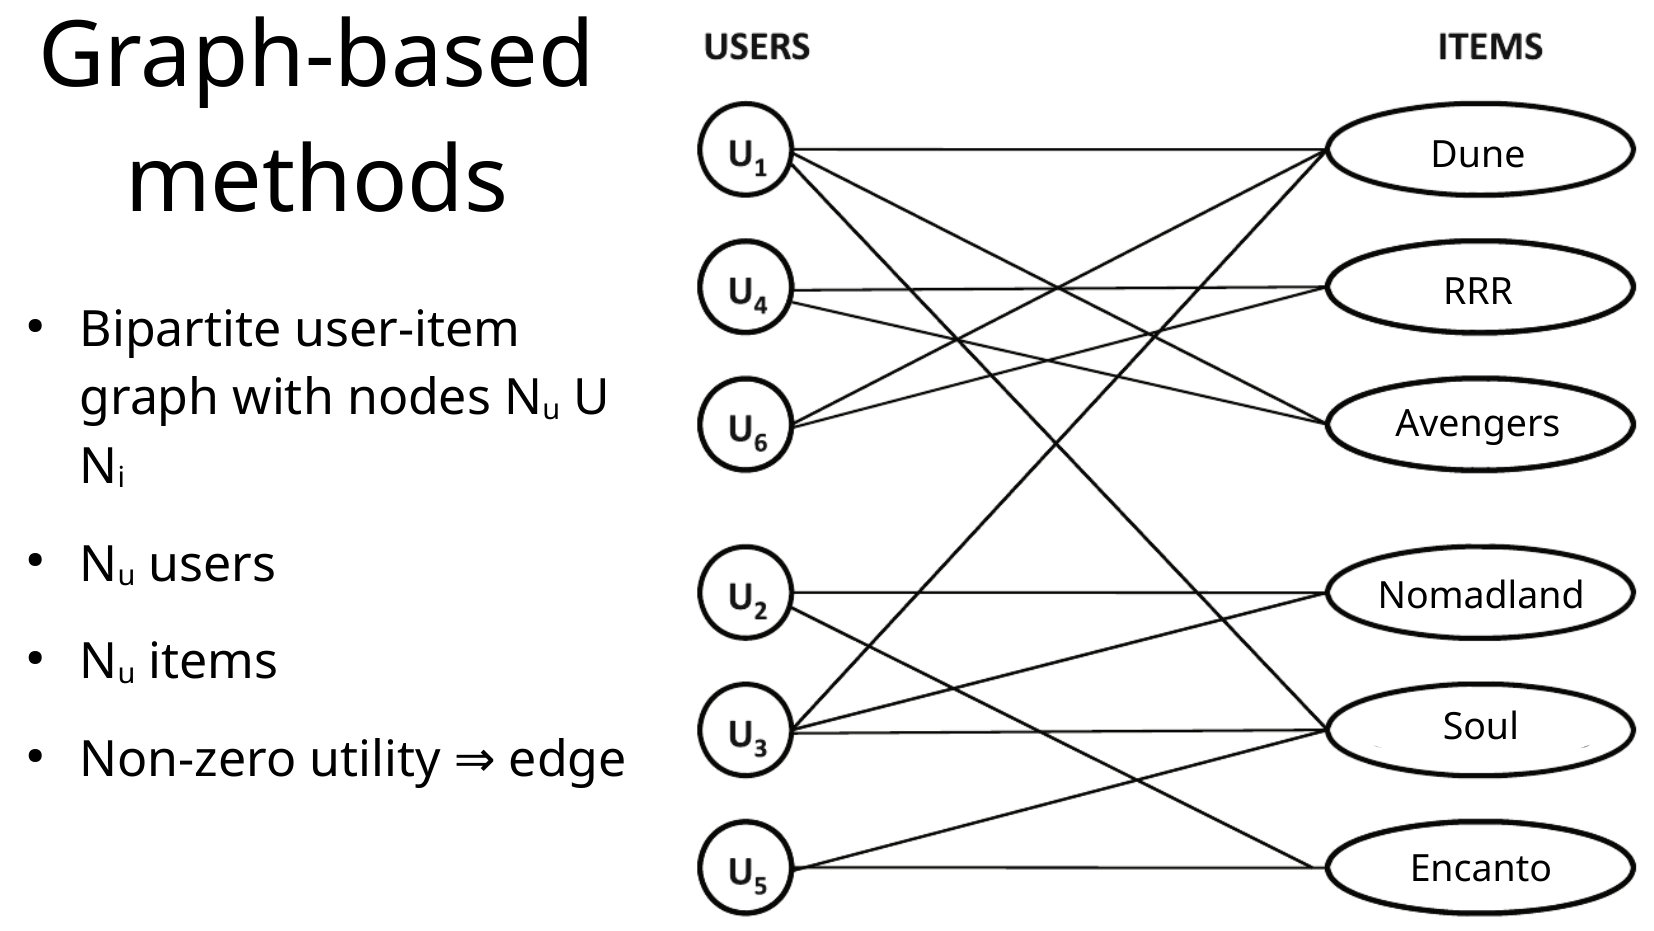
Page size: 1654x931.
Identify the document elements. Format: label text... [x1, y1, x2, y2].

text_box RRR [1344, 256, 1612, 324]
title Graph-based methods [0, 0, 634, 243]
text_box Avengers [1344, 386, 1612, 457]
picture [672, 6, 1654, 931]
text_box Soul [1350, 689, 1613, 761]
text_box Dune [1344, 115, 1612, 190]
text_box Encanto [1350, 831, 1613, 902]
text_box Nomadland [1350, 558, 1612, 630]
list Bipartite user-item graph with nodes Nu U Ni Nu users Nu items Non-zero utility ⇒ edge [8, 293, 663, 802]
